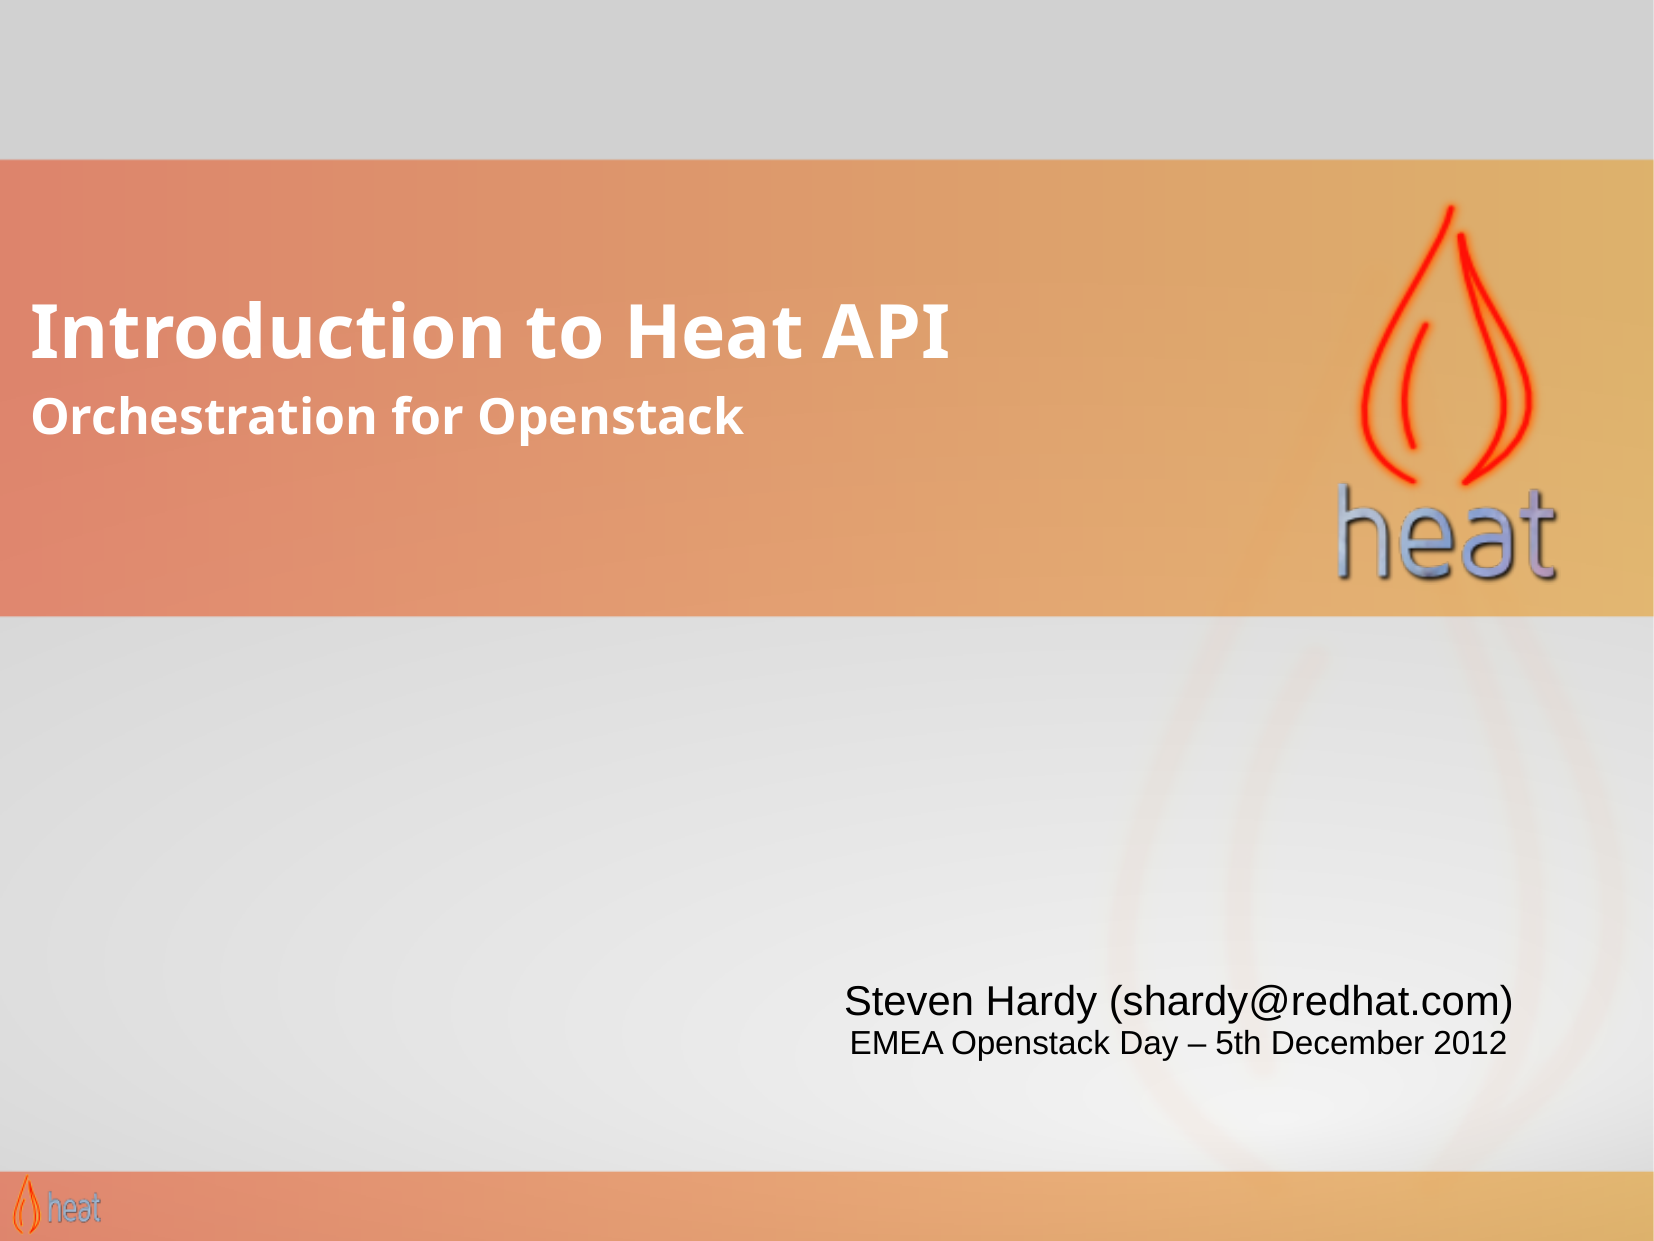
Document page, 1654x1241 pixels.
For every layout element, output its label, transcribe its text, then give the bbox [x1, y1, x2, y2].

title Introduction to Heat API Orchestration for Openstack [30, 270, 1519, 458]
subtitle Steven Hardy (shardy@redhat.com) EMEA Openstack Day – 5th December 2012 [435, 660, 1654, 1241]
picture [0, 0, 1654, 1241]
